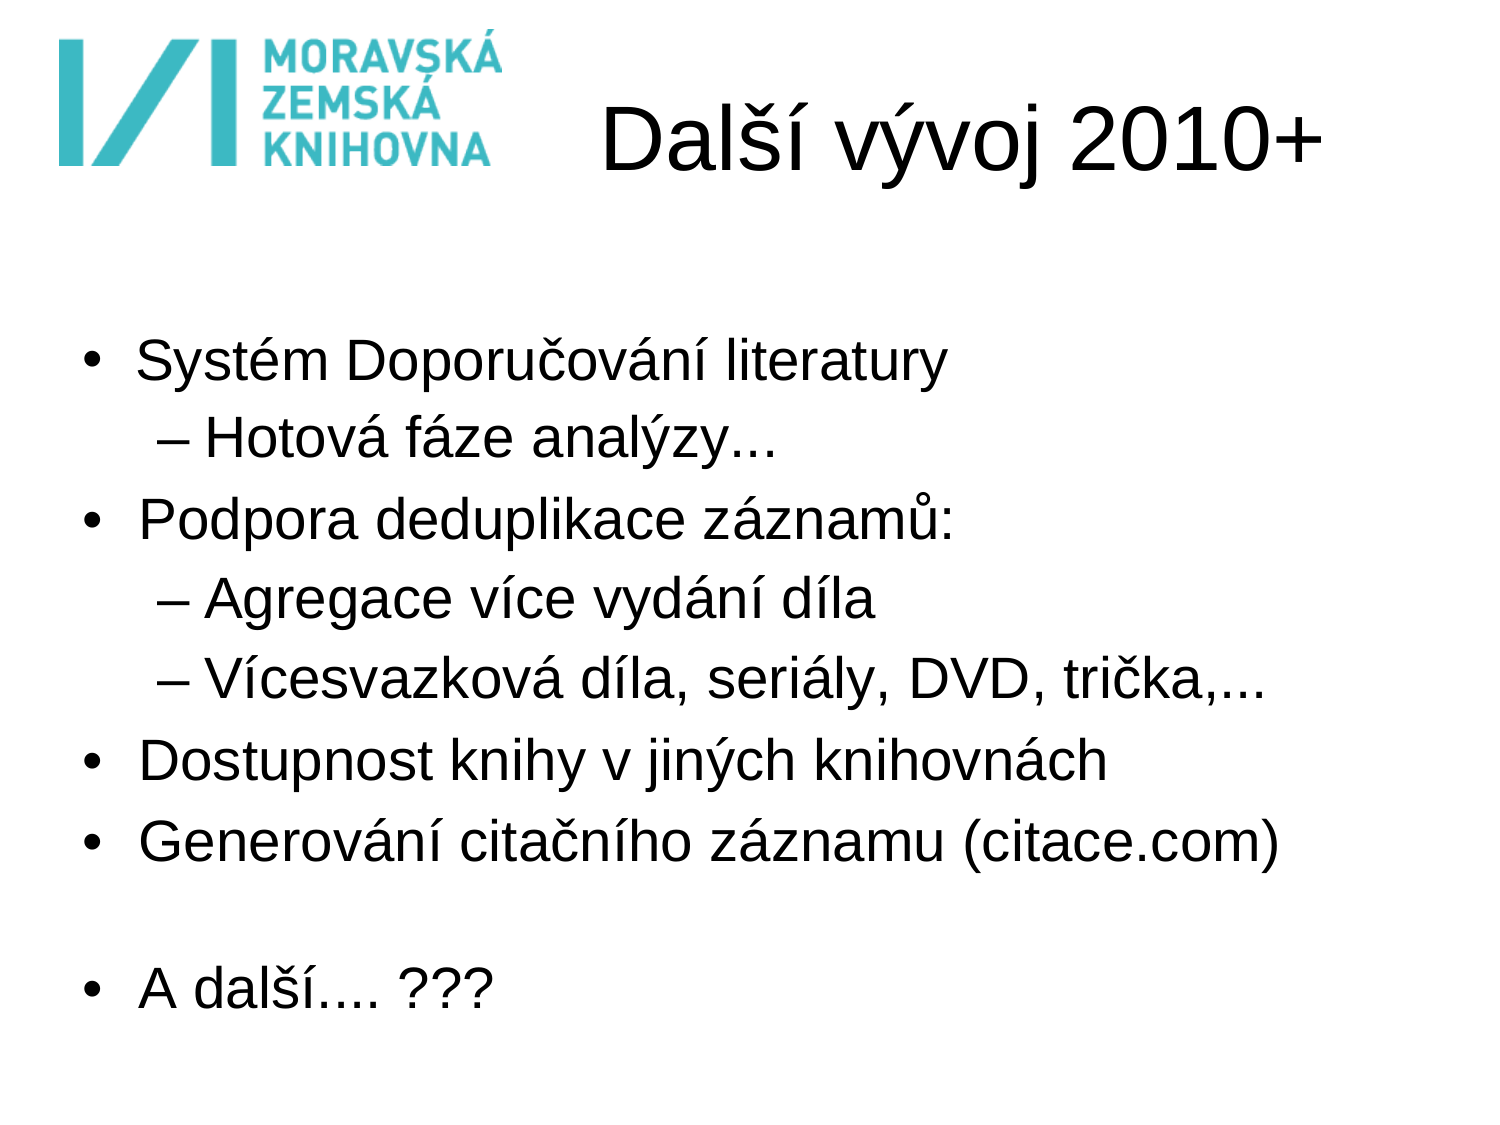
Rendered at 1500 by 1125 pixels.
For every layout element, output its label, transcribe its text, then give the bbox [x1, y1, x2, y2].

list Systém Doporučování literatury Hotová fáze analýzy... Podpora deduplikace záznamů: Agregace více vydání díla Vícesvazková díla, seriály, DVD, trička,... Dostupnost knihy v jiných knihovnách Generování citačního záznamu (citace.com) A další.... ??? [67, 331, 1418, 1042]
picture [59, 29, 502, 166]
title Další vývoj 2010+ [501, 45, 1426, 233]
